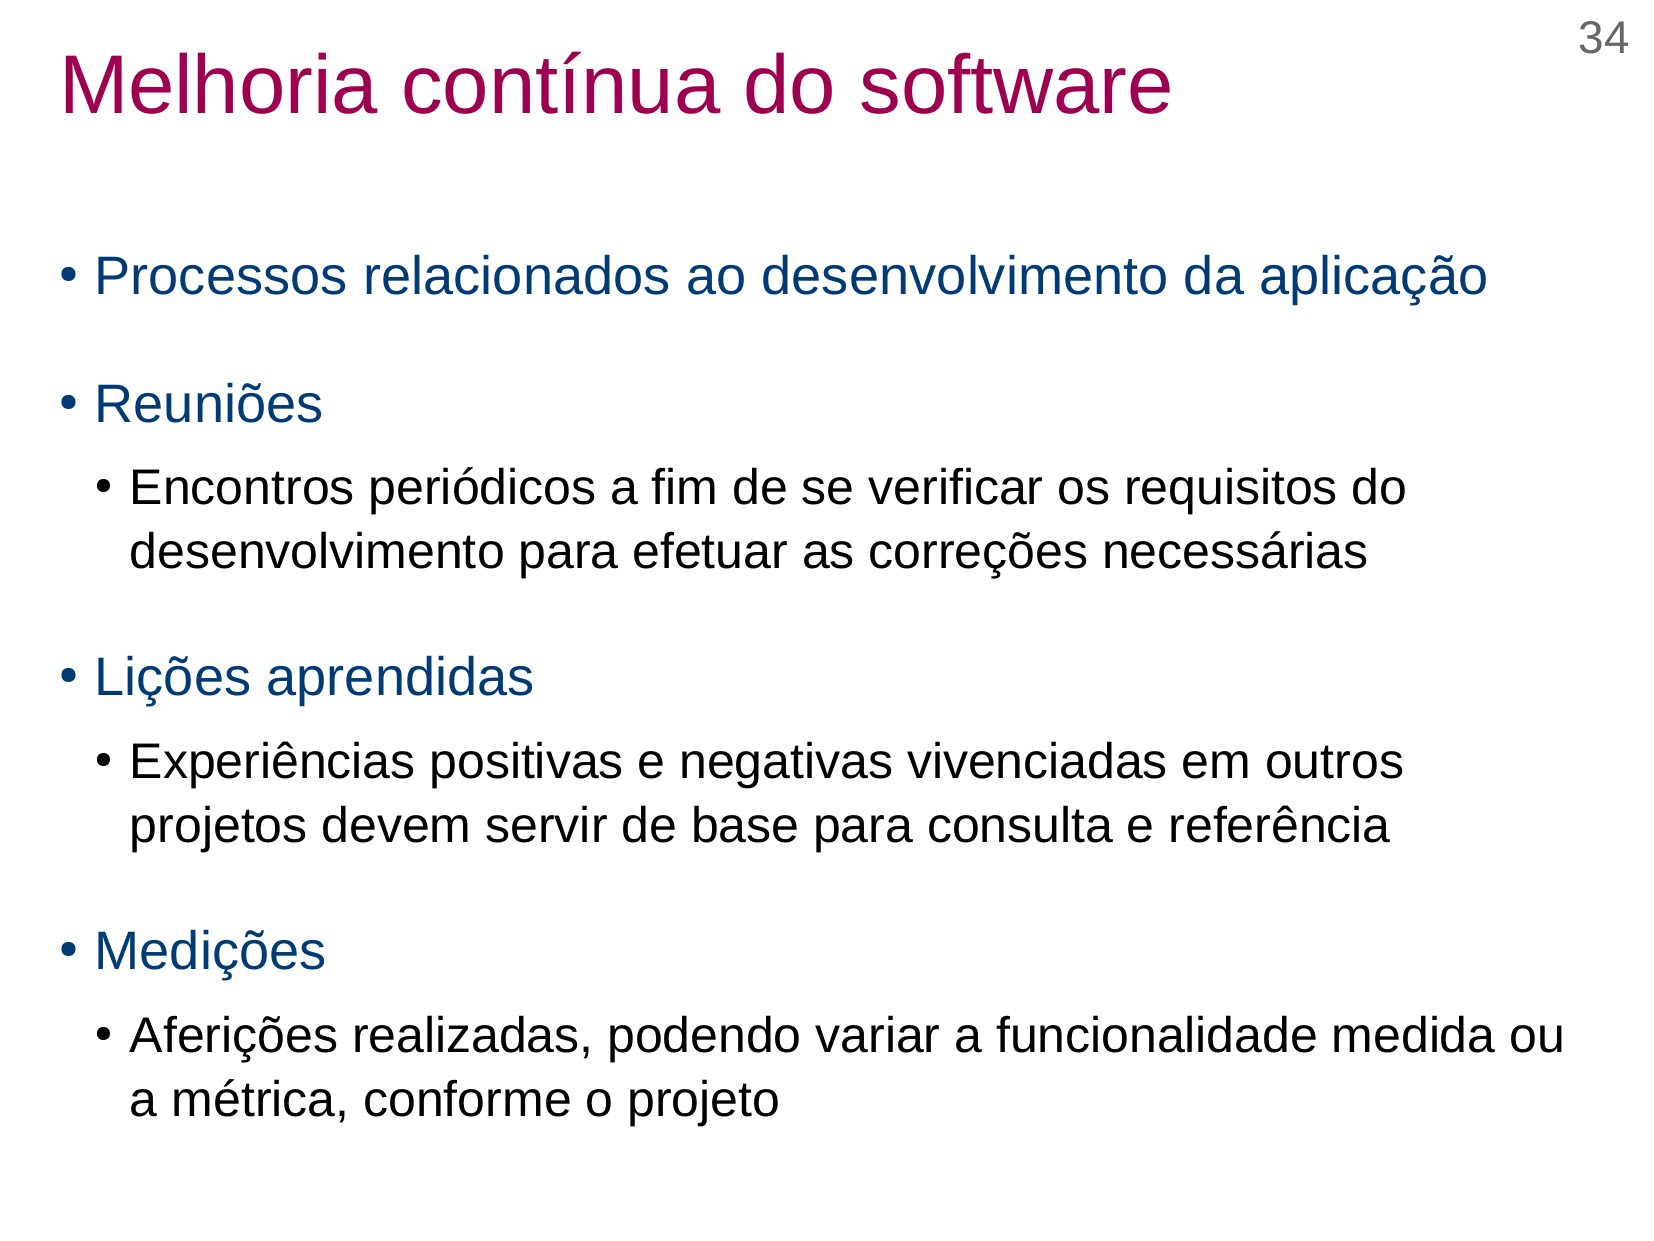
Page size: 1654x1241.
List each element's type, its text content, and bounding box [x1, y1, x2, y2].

title Melhoria contínua do software [59, 29, 1595, 148]
list Processos relacionados ao desenvolvimento da aplicação Reuniões Encontros periódicos a fim de se verificar os requisitos do desenvolvimento para efetuar as correções necessárias Lições aprendidas Experiências positivas e negativas vivenciadas em outros projetos devem servir de base para consulta e referência Medições Aferições realizadas, podendo variar a funcionalidade medida ou a métrica, conforme o projeto [59, 236, 1595, 1211]
